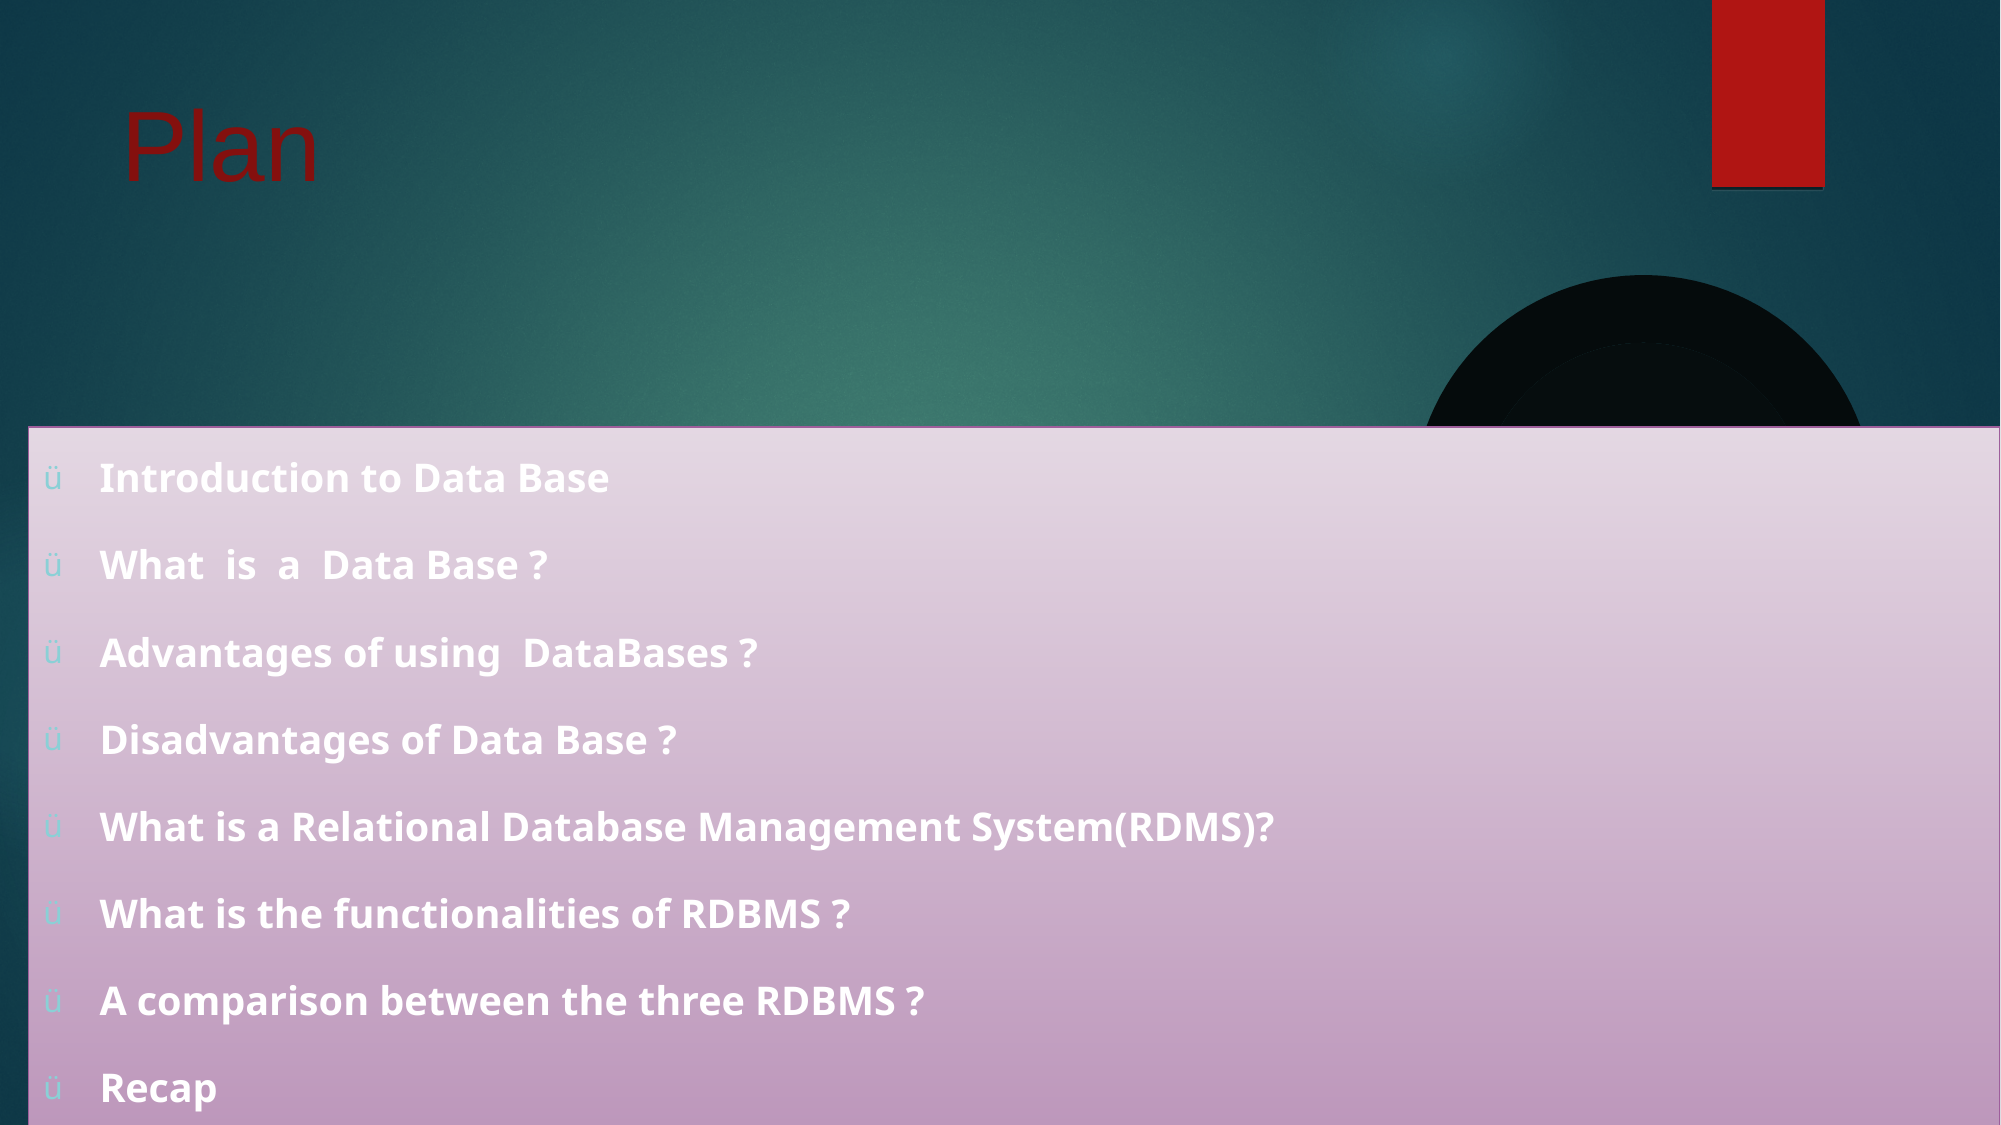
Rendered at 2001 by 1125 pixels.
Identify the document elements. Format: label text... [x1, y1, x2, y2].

list Introduction to Data Base What is a Data Base ? Advantages of using DataBases ? Disadvantages of Data Base ? What is a Relational Database Management System(RDMS)? What is the functionalities of RDBMS ? A comparison between the three RDBMS ? Recap [28, 427, 2000, 1125]
title Plan [106, 74, 1649, 305]
